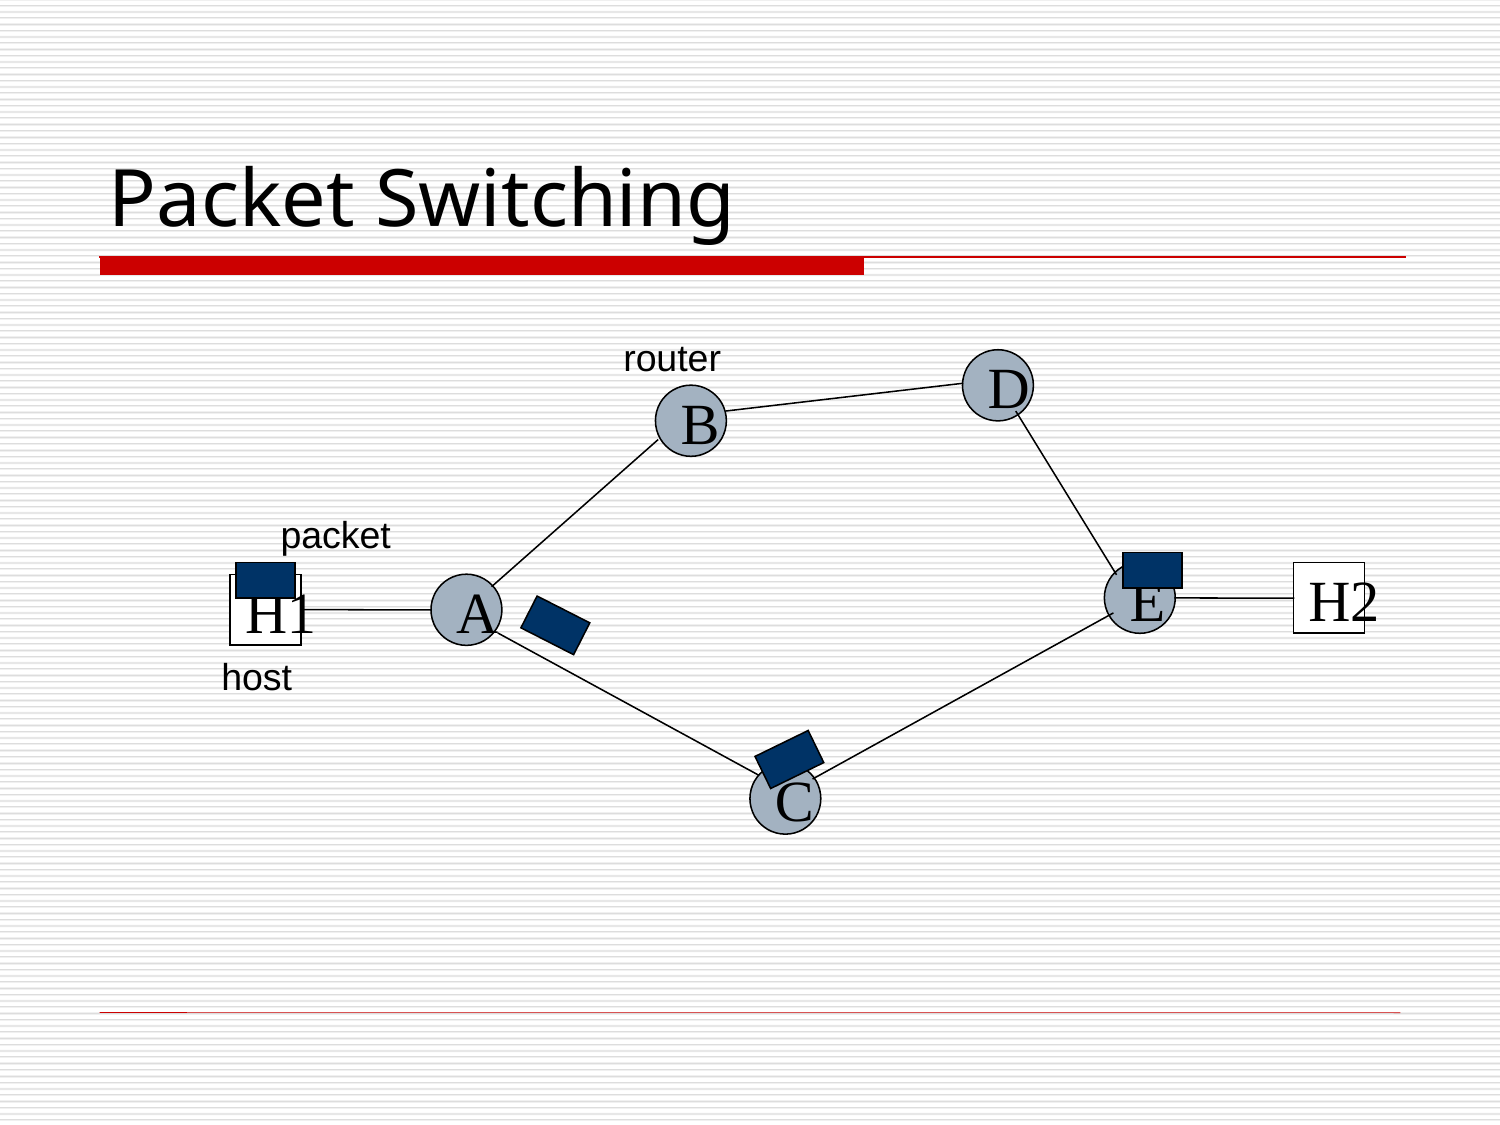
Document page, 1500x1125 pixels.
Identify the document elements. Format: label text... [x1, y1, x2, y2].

text_box [755, 730, 824, 789]
text_box B [655, 387, 727, 457]
text_box [235, 562, 295, 599]
text_box E [1104, 567, 1176, 634]
picture [0, 0, 1500, 1125]
text_box router [608, 326, 737, 387]
text_box [520, 596, 590, 655]
text_box H2 [1293, 562, 1365, 634]
text_box A [469, 599, 482, 617]
text_box H1 [257, 599, 275, 612]
title Packet Switching [94, 50, 1407, 250]
text_box H2 [1356, 609, 1365, 617]
text_box H1 [230, 574, 302, 645]
text_box [1122, 552, 1182, 589]
text_box host [206, 645, 308, 706]
text_box H1 [295, 574, 302, 598]
text_box D [962, 349, 1034, 421]
text_box C [749, 771, 821, 835]
text_box packet [265, 503, 406, 564]
text_box A [431, 574, 502, 646]
